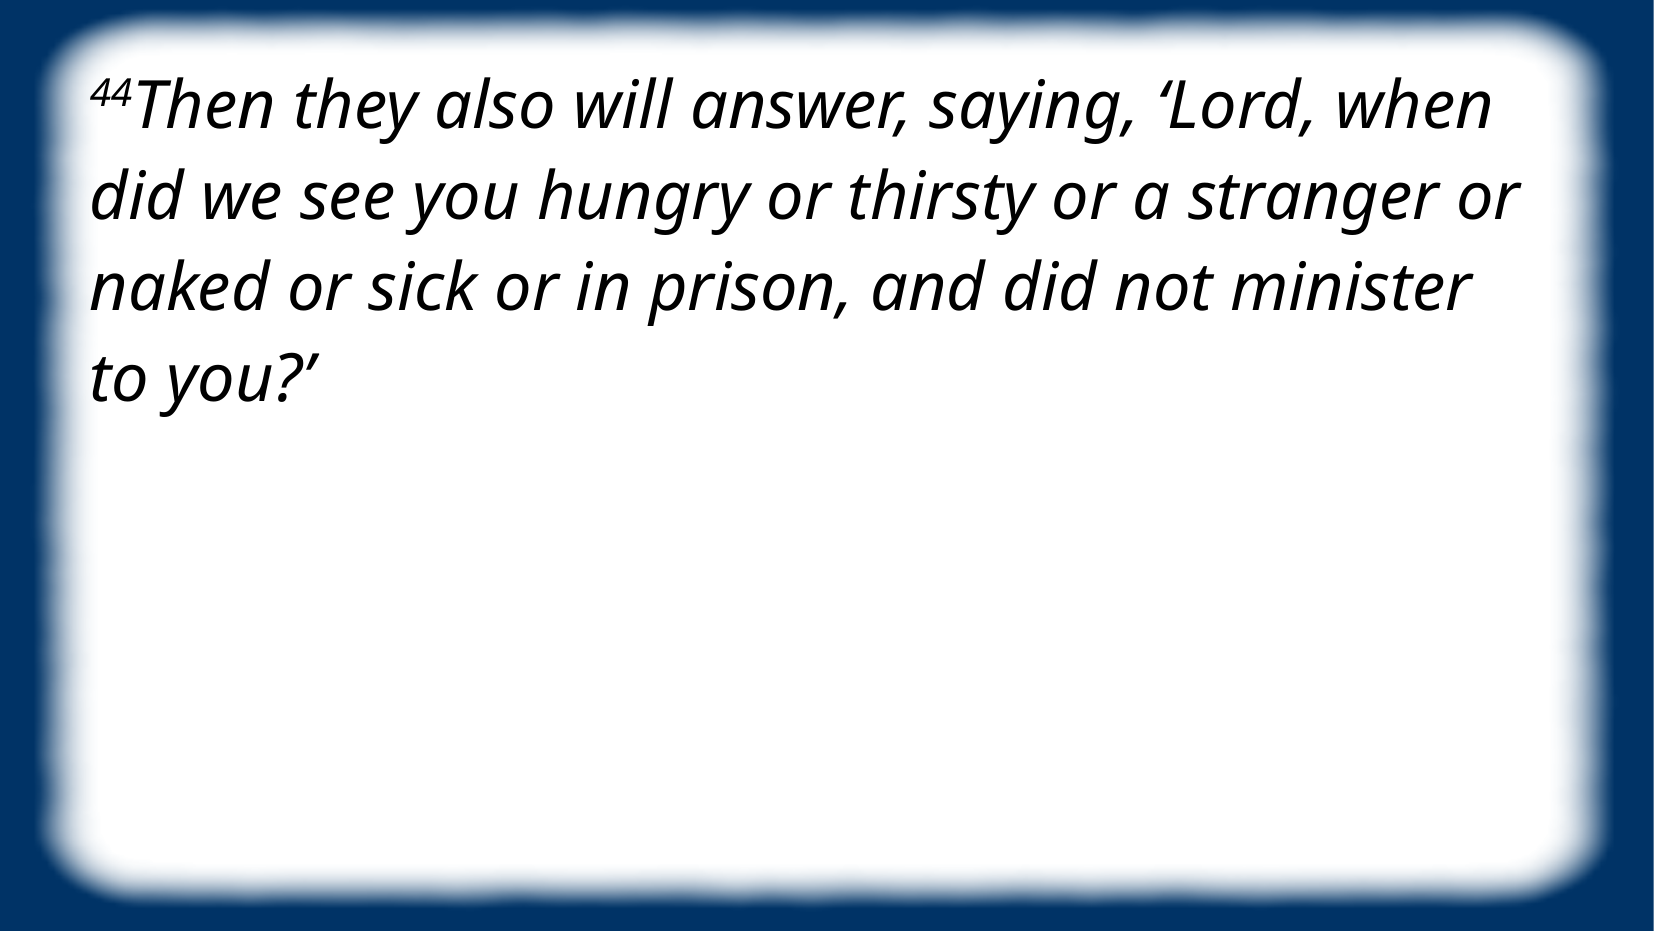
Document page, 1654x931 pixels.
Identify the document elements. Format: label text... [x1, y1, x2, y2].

picture [0, 0, 1654, 931]
text_box 44Then they also will answer, saying, ‘Lord, when did we see you hungry or thirsty or a stranger or naked or sick or in prison, and did not minister to you?’ [75, 50, 1561, 421]
